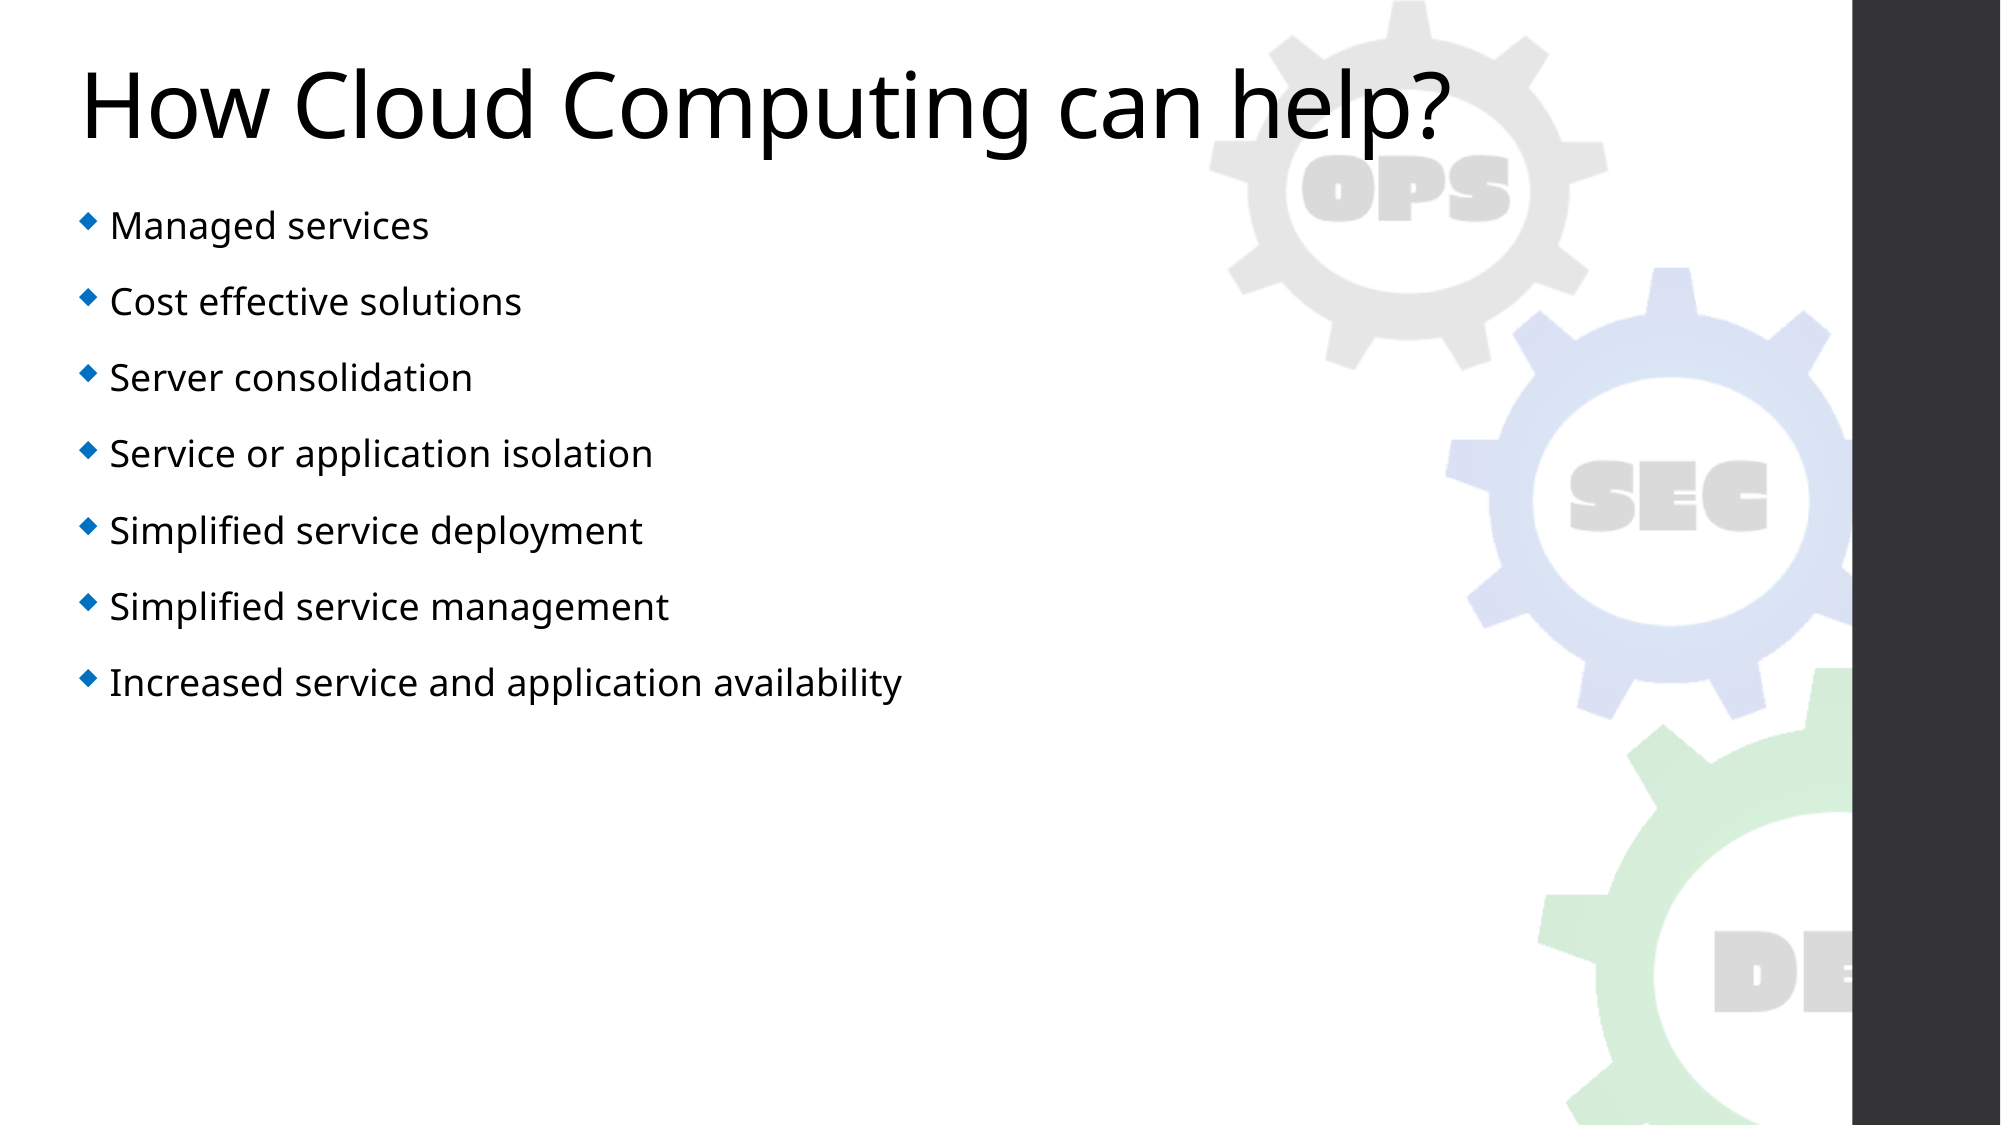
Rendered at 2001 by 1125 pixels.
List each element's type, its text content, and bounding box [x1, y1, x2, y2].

list Managed services Cost effective solutions Server consolidation Service or application isolation Simplified service deployment Simplified service management Increased service and application availability [64, 198, 1797, 1073]
title How Cloud Computing can help? [64, 33, 1797, 166]
